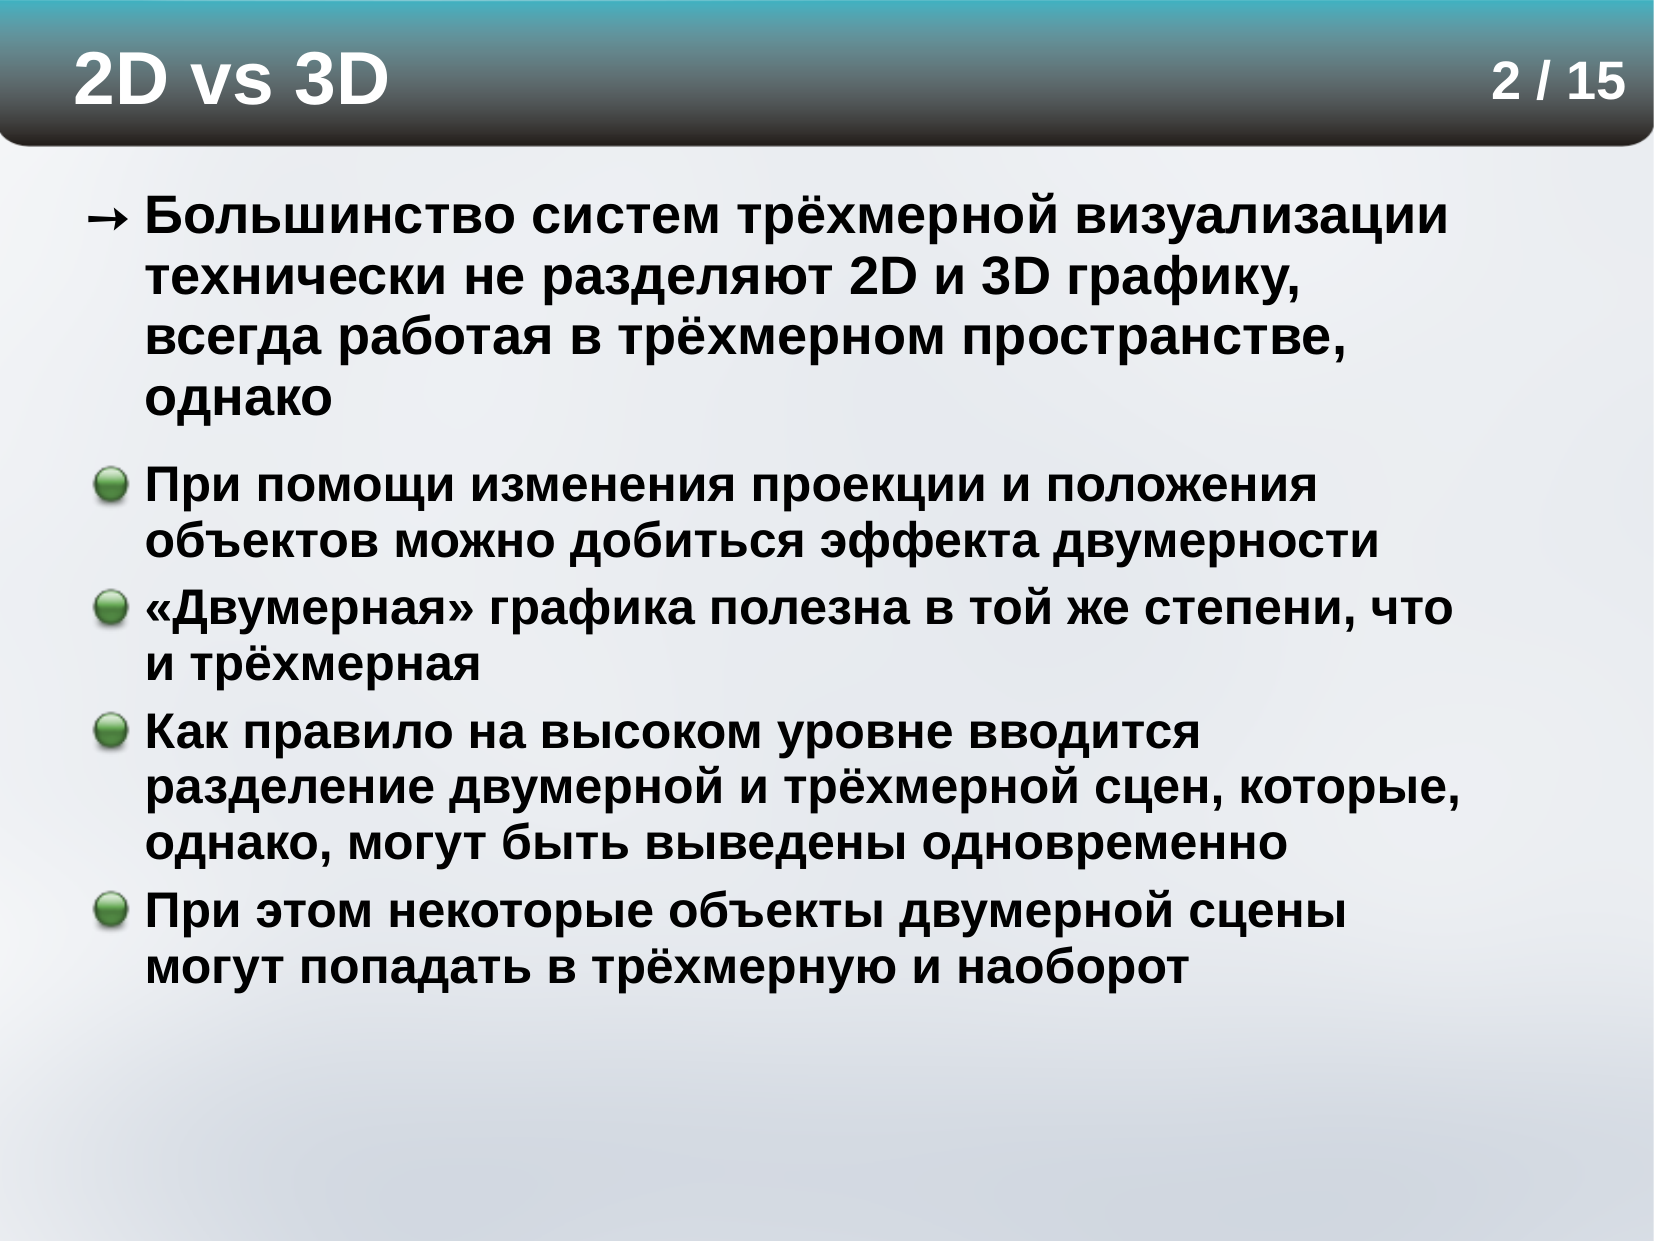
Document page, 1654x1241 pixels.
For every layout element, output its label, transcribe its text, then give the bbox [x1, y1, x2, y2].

text_box <номер> / 15 [1476, 42, 1654, 179]
text_box Большинство систем трёхмерной визуализации технически не разделяют 2D и 3D графику, всегда работая в трёхмерном пространстве, однако При помощи изменения проекции и положения объектов можно добиться эффекта двумерности «Двумерная» графика полезна в той же степени, что и трёхмерная Как правило на высоком уровне вводится разделение двумерной и трёхмерной сцен, которые, однако, могут быть выведены одновременно При этом некоторые объекты двумерной сцены могут попадать в трёхмерную и наоборот [70, 177, 1506, 1001]
picture [0, 0, 1654, 1241]
text_box 2D vs 3D [59, 29, 1359, 129]
